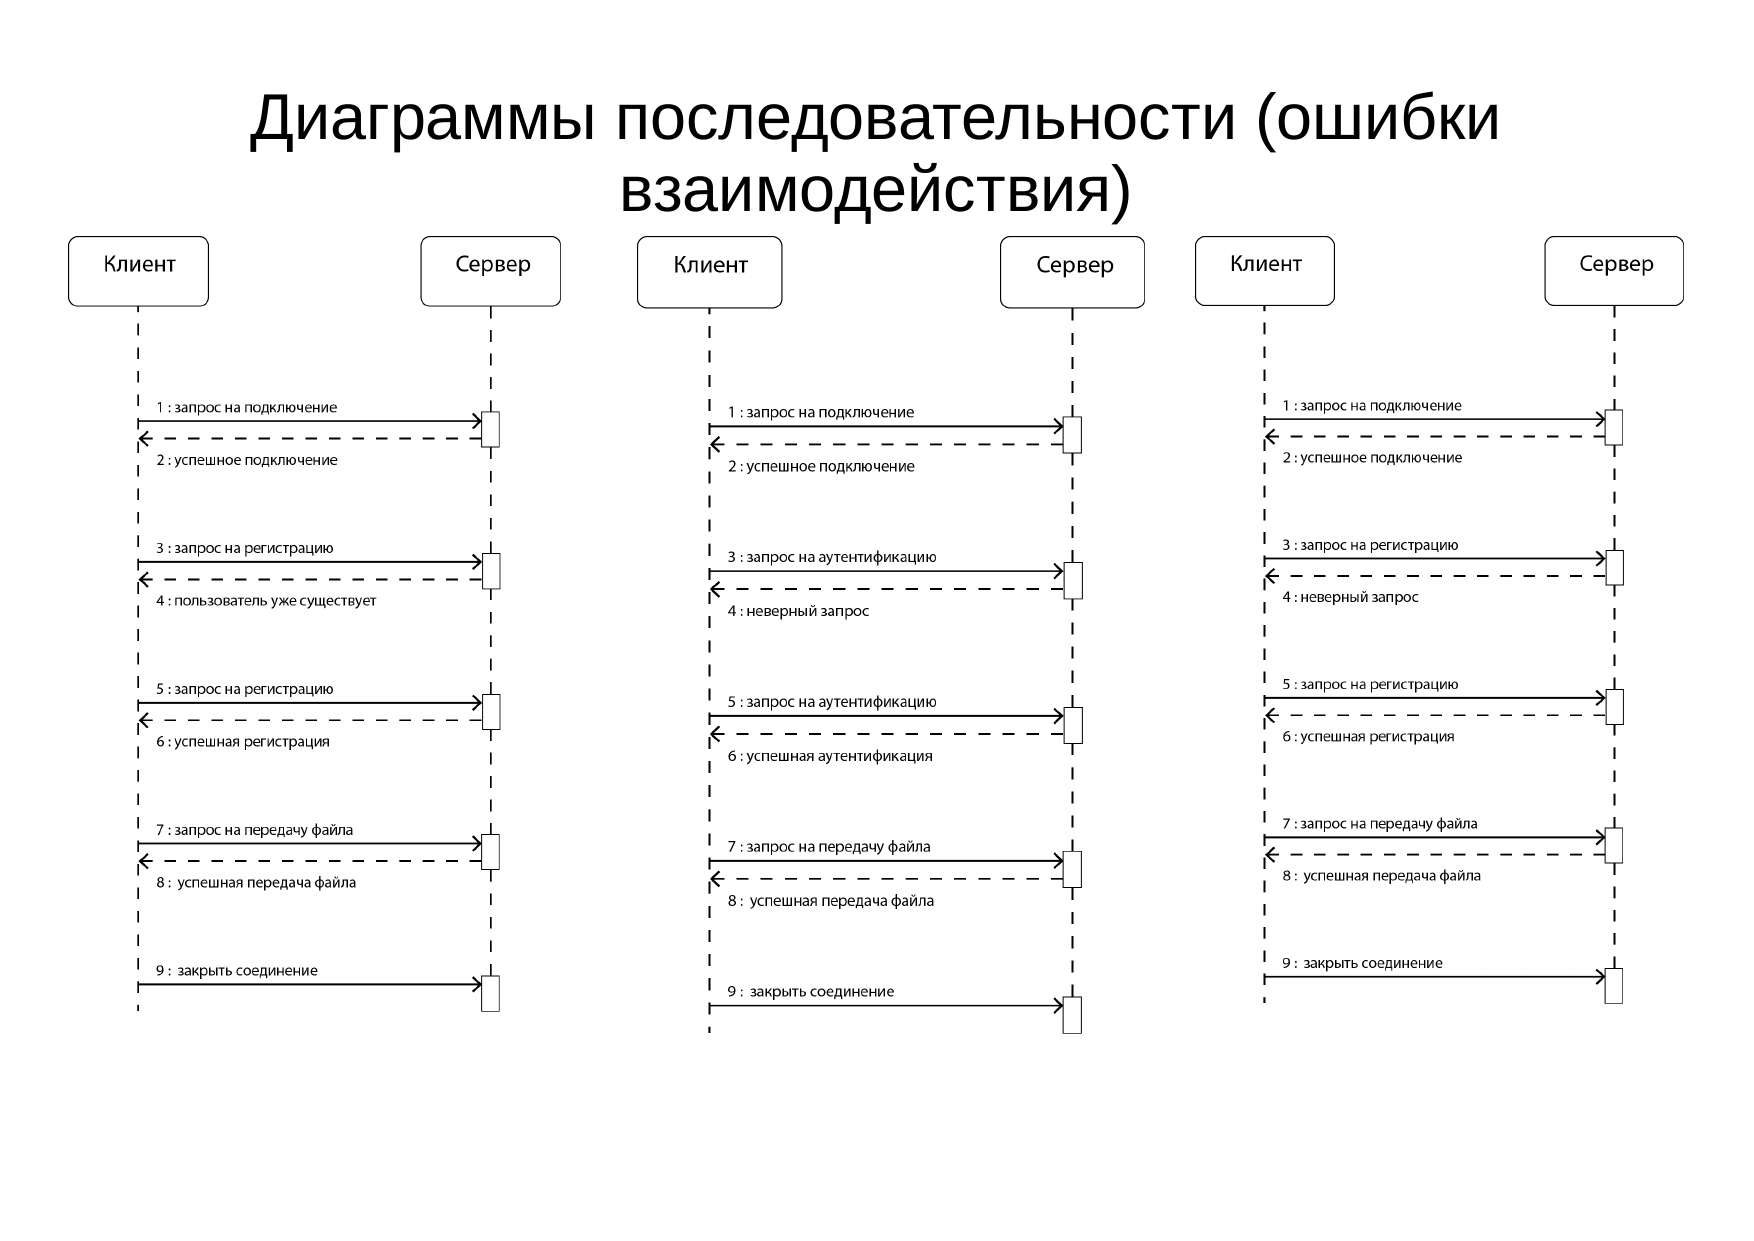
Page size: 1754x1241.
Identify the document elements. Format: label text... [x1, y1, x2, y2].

picture [637, 236, 1145, 1034]
picture [68, 236, 561, 1012]
picture [1195, 236, 1684, 1004]
title Диаграммы последовательности (ошибки взаимодействия) [87, 49, 1667, 257]
